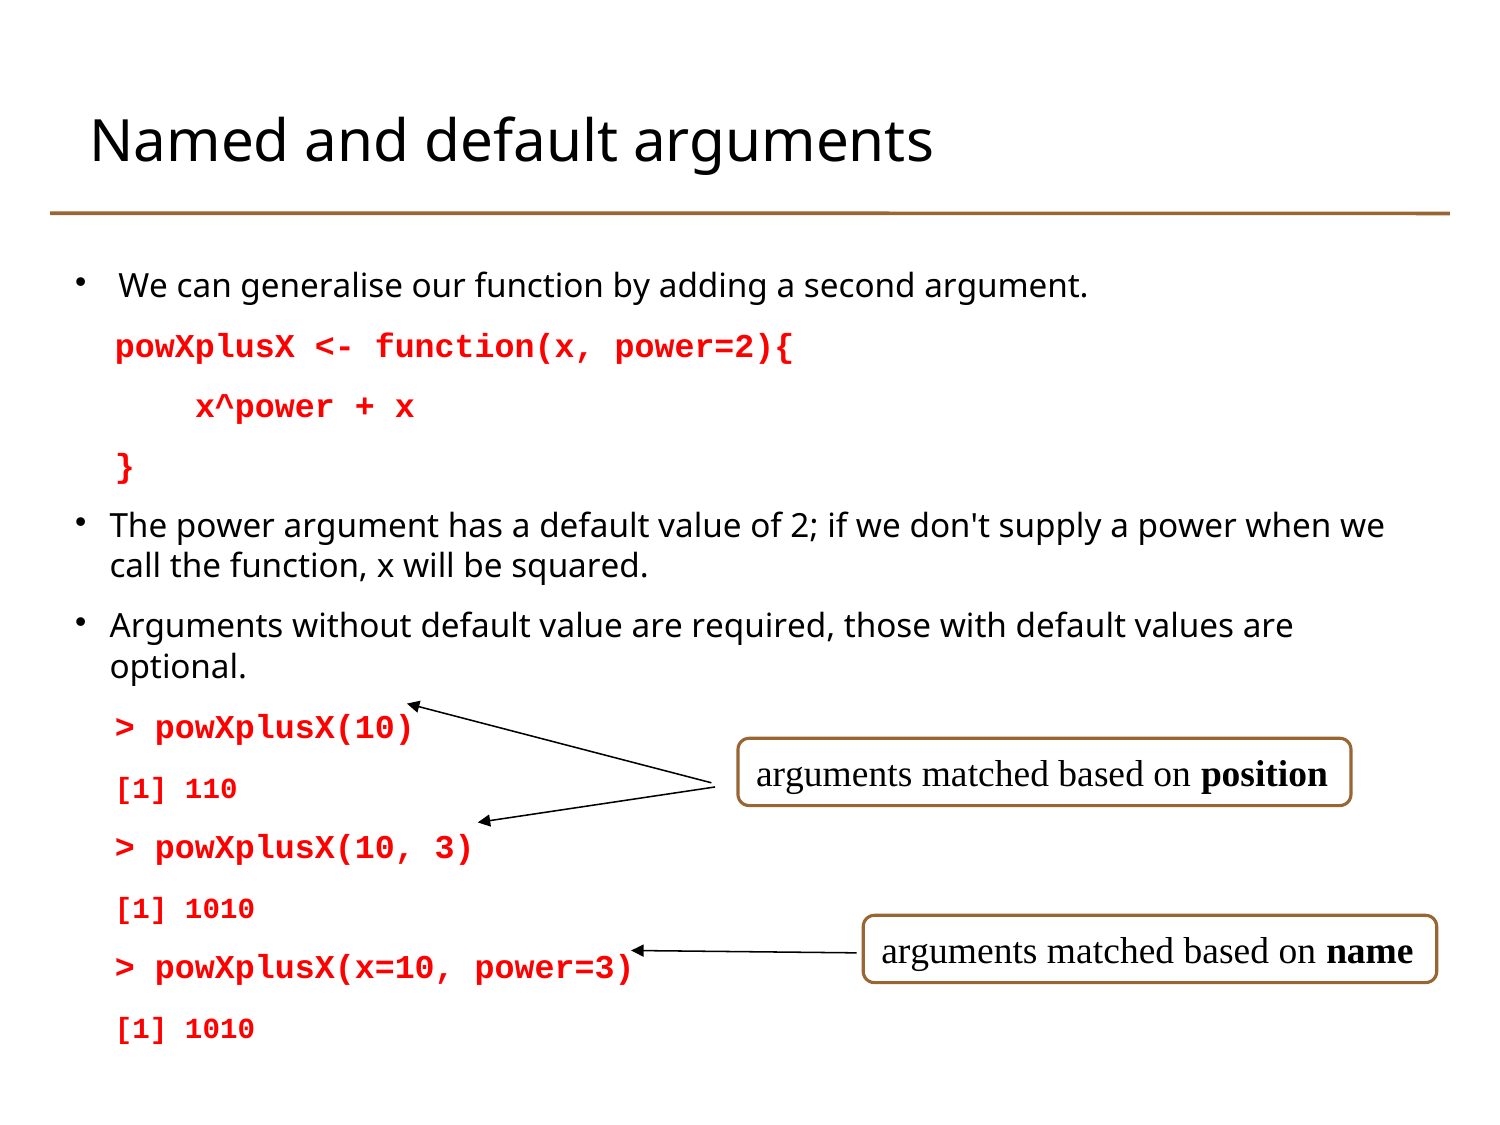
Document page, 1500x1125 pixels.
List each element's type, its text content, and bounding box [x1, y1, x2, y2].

text_box Named and default arguments [74, 44, 1424, 232]
text_box arguments matched based on name [863, 915, 1437, 983]
text_box arguments matched based on position [737, 738, 1352, 806]
text_box We can generalise our function by adding a second argument. powXplusX <- function(x, power=2){ x^power + x } The power argument has a default value of 2; if we don't supply a power when we call the function, x will be squared. Arguments without default value are required, those with default values are optional. > powXplusX(10) [1] 110 > powXplusX(10, 3) [1] 1010 > powXplusX(x=10, power=3) [1] 1010 [74, 263, 1424, 1064]
